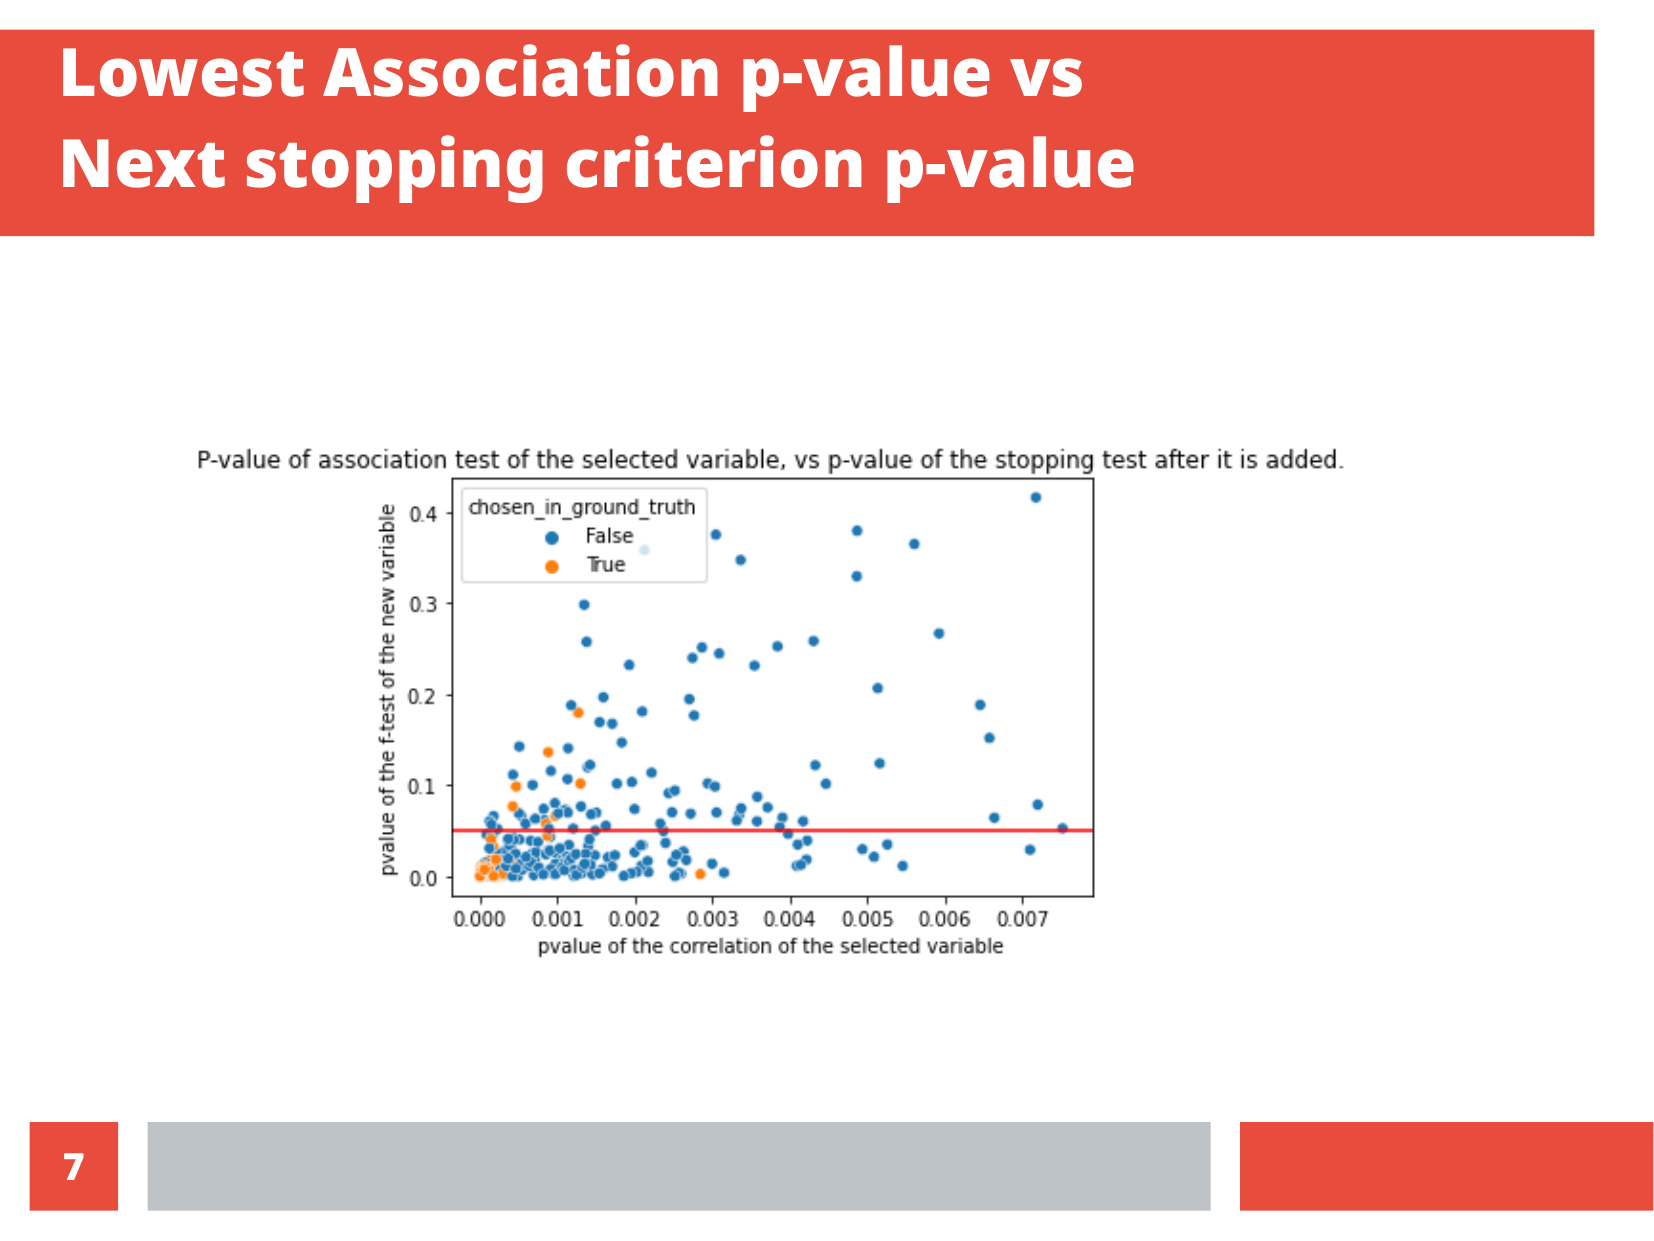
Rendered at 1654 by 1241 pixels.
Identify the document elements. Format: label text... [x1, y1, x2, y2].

title Lowest Association p-value vs Next stopping criterion p-value [59, 59, 1595, 207]
picture [184, 436, 1359, 969]
